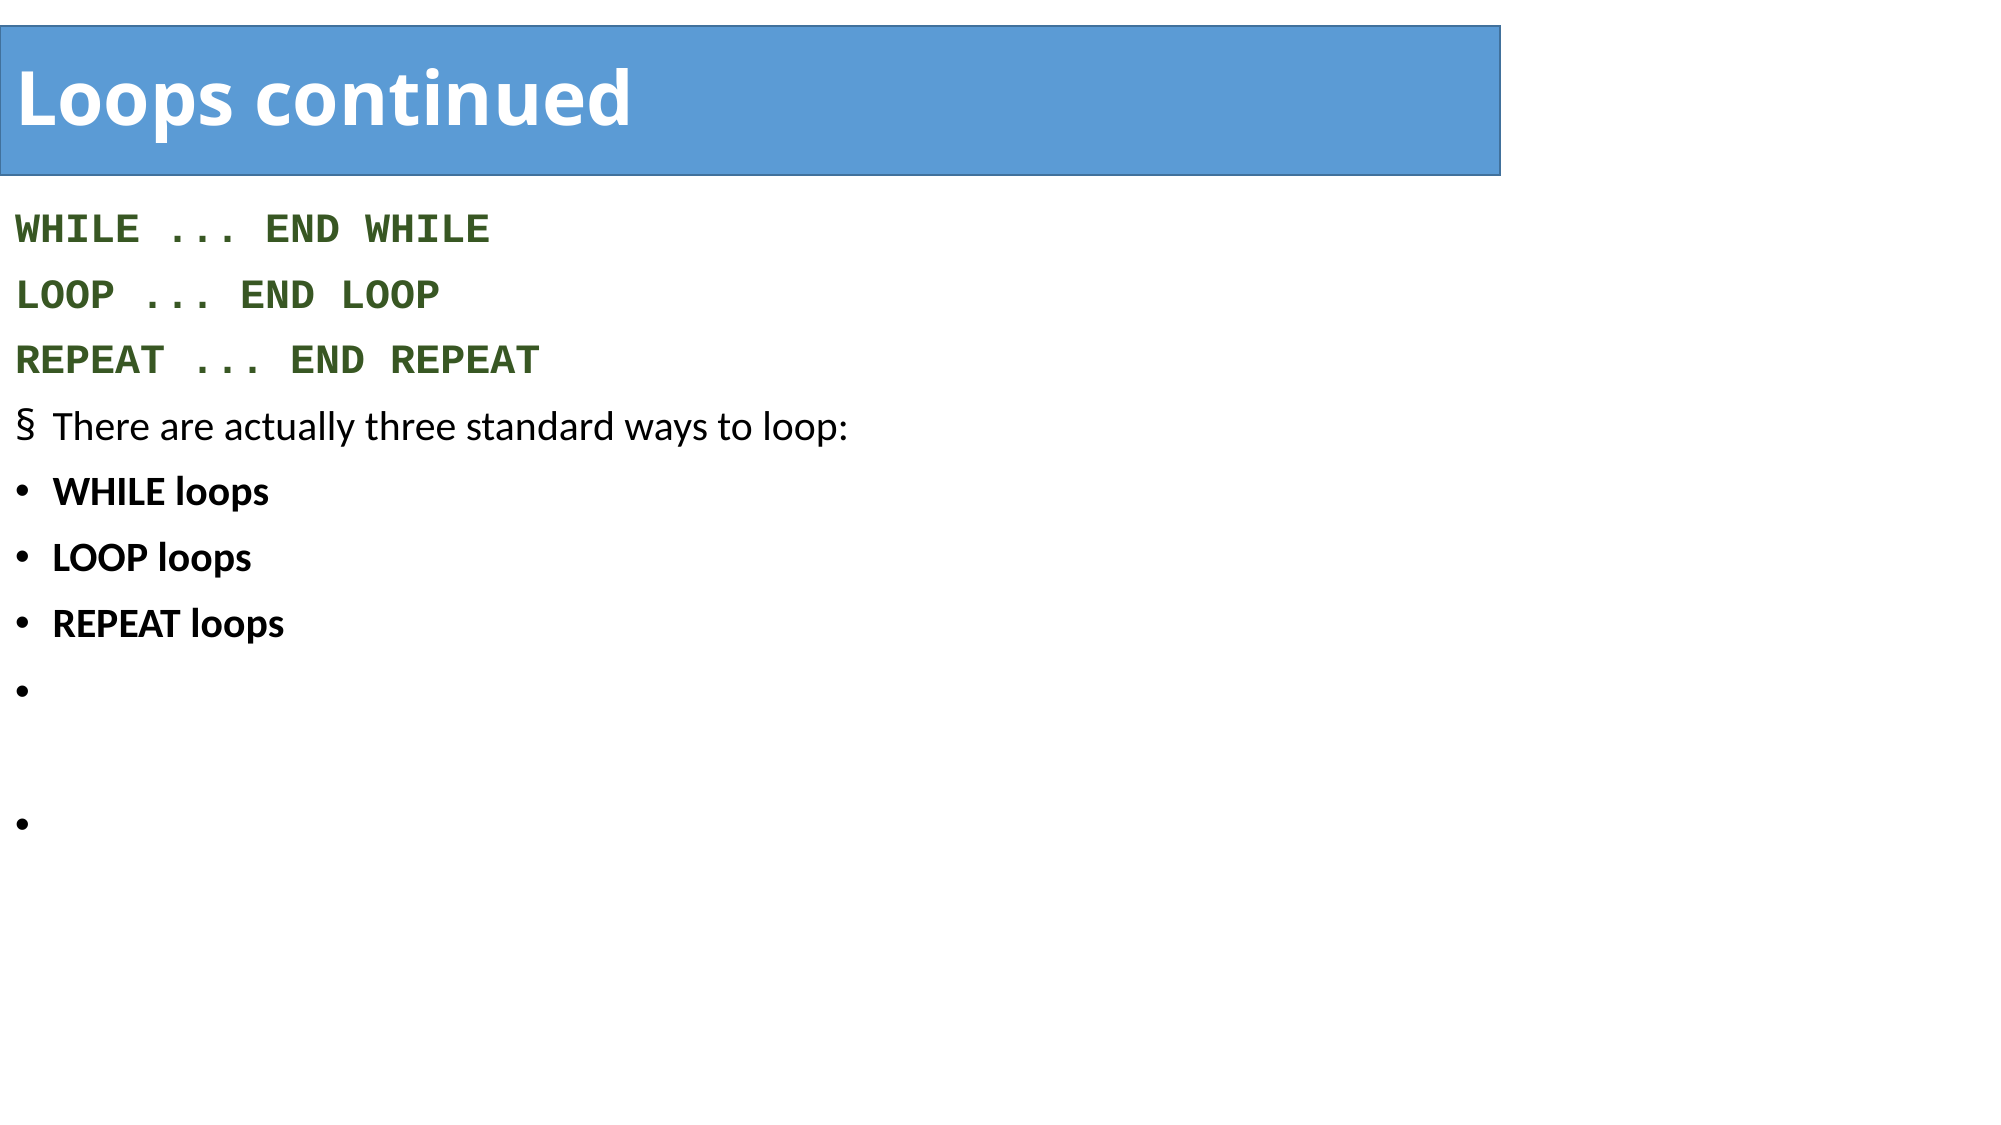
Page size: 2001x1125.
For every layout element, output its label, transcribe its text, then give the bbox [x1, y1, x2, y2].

subtitle WHILE ... END WHILE LOOP ... END LOOP REPEAT ... END REPEAT There are actually three standard ways to loop: WHILE loops LOOP loops REPEAT loops [0, 198, 1964, 1125]
title Loops continued [0, 26, 1501, 176]
